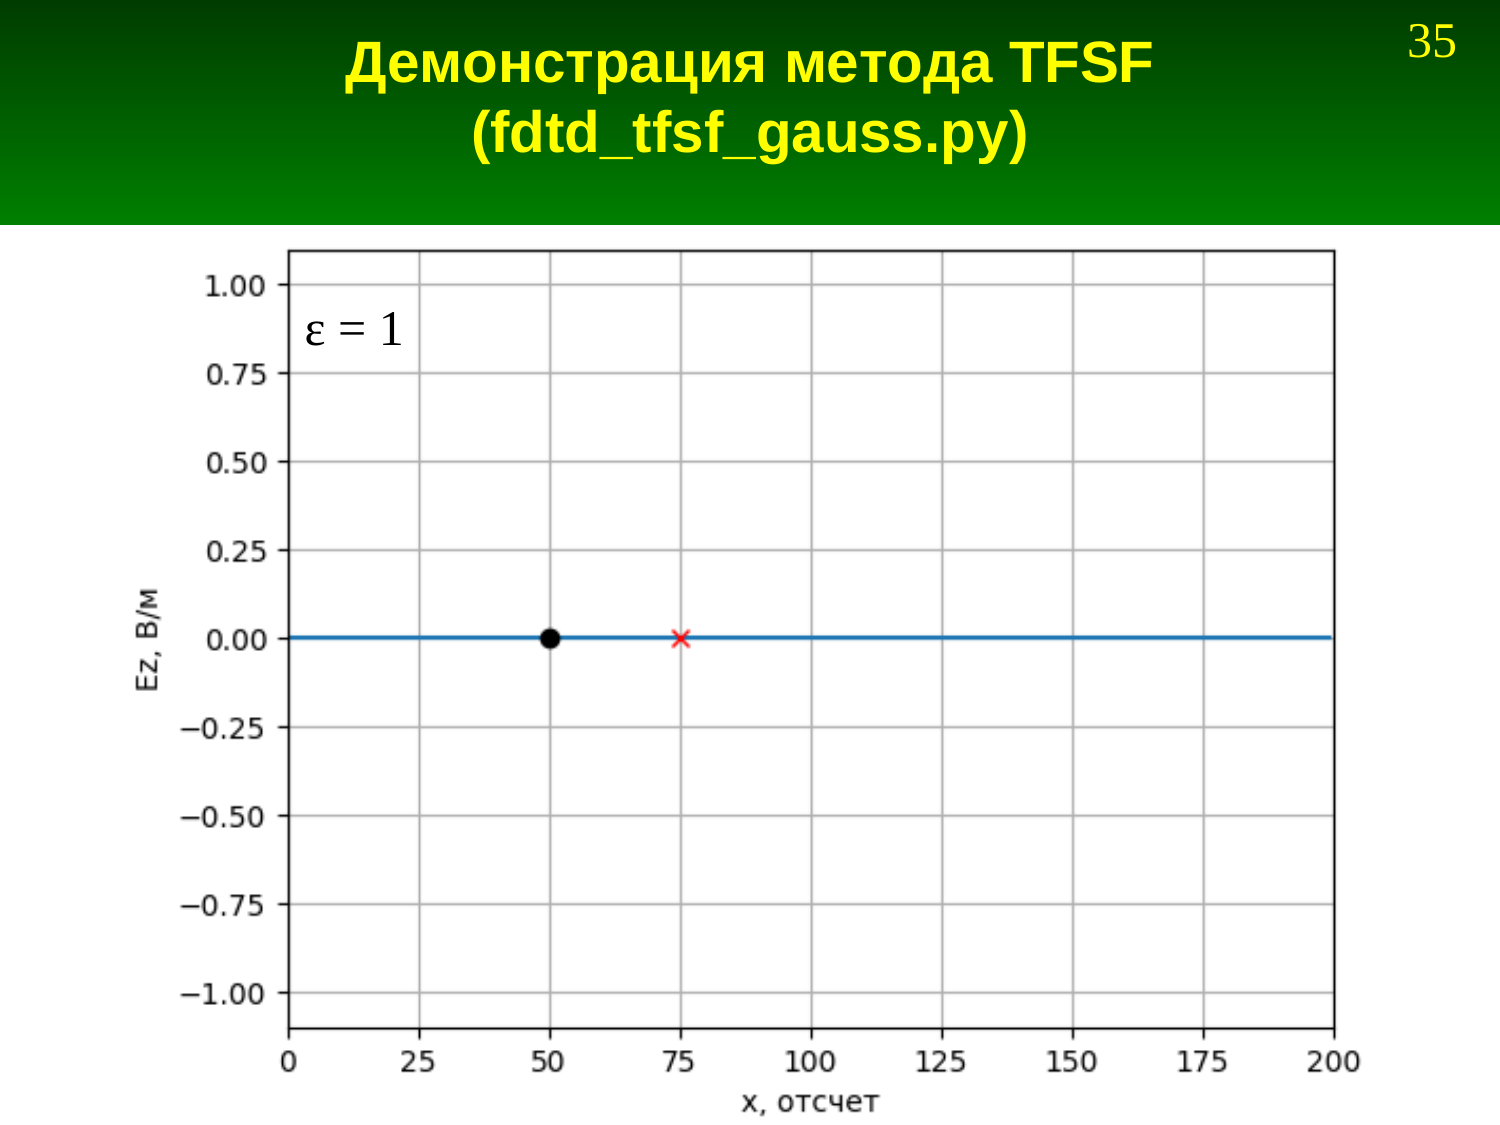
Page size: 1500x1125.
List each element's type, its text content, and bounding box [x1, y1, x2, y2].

text_box ε = 1 [289, 288, 419, 363]
picture [126, 242, 1374, 1125]
title Демонстрация метода TFSF (fdtd_tfsf_gauss.py) [63, 0, 1437, 207]
